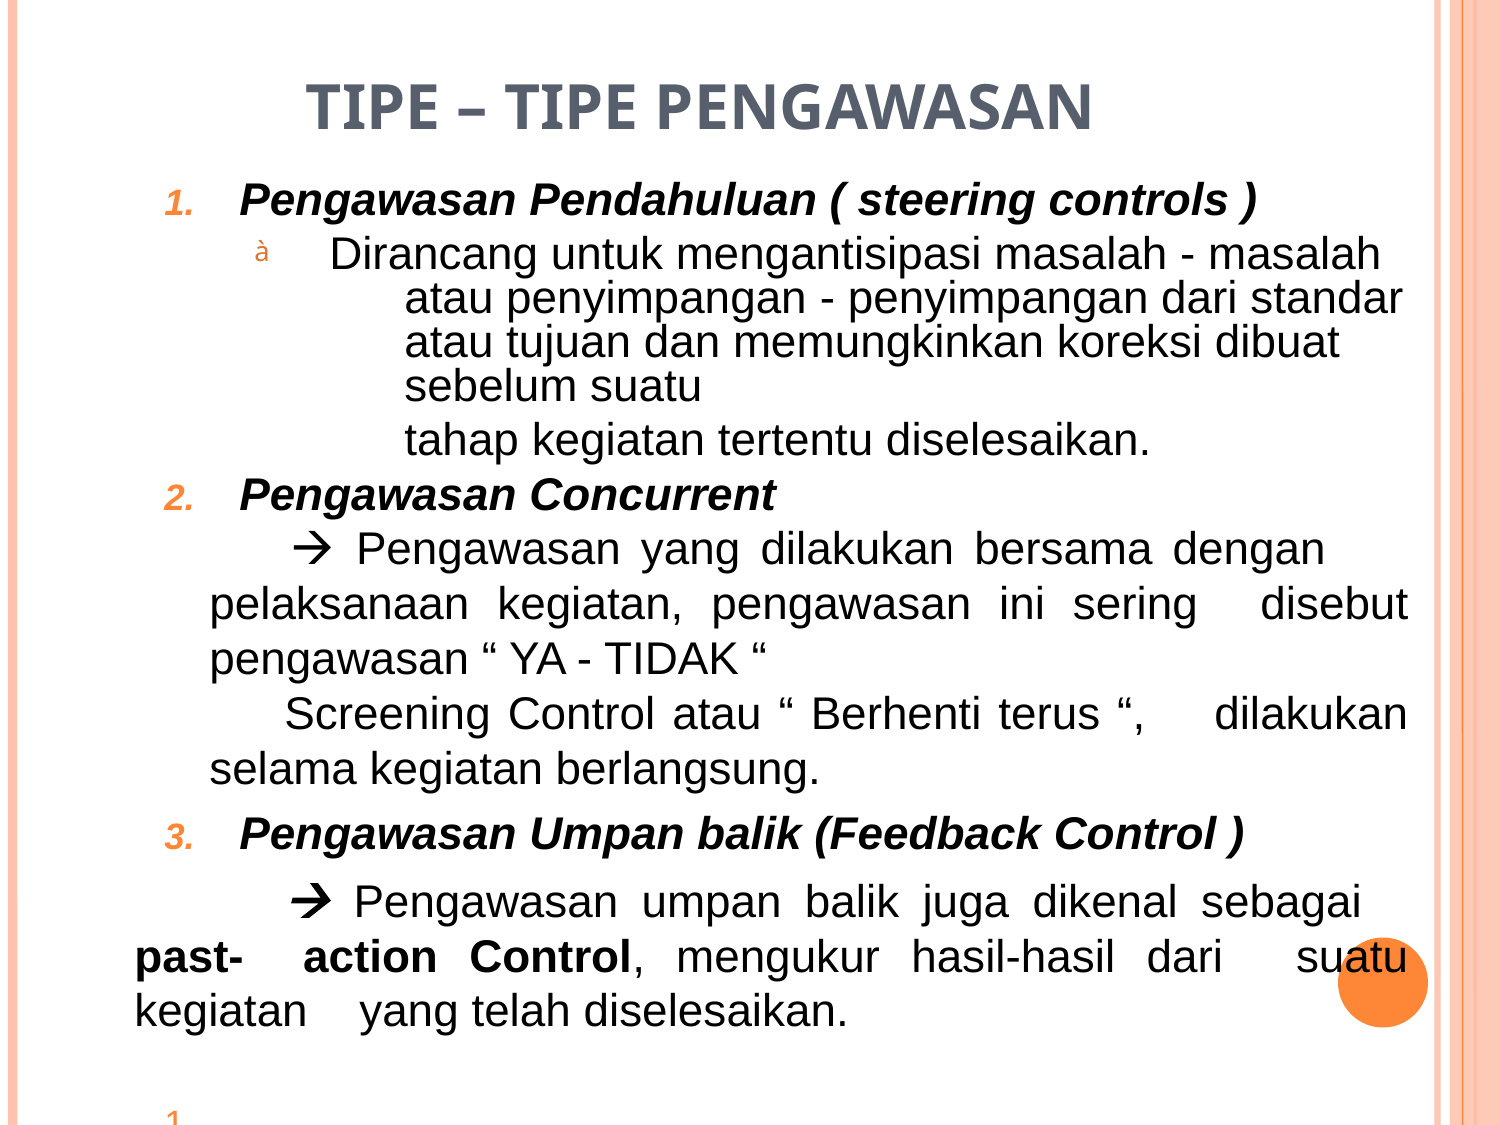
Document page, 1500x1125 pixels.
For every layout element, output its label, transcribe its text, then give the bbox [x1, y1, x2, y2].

list Pengawasan Pendahuluan ( steering controls ) Dirancang untuk mengantisipasi masalah - masalah atau penyimpangan - penyimpangan dari standar atau tujuan dan memungkinkan koreksi dibuat sebelum suatu tahap kegiatan tertentu diselesaikan. Pengawasan Concurrent  Pengawasan yang dilakukan bersama dengan pelaksanaan kegiatan, pengawasan ini sering disebut pengawasan “ YA - TIDAK “ Screening Control atau “ Berhenti terus “, dilakukan selama kegiatan berlangsung. Pengawasan Umpan balik (Feedback Control )  Pengawasan umpan balik juga dikenal sebagai past- action Control, mengukur hasil-hasil dari suatu kegiatan yang telah diselesaikan. [29, 172, 1424, 1062]
title Tipe – tipe pengawasan [88, 42, 1314, 150]
